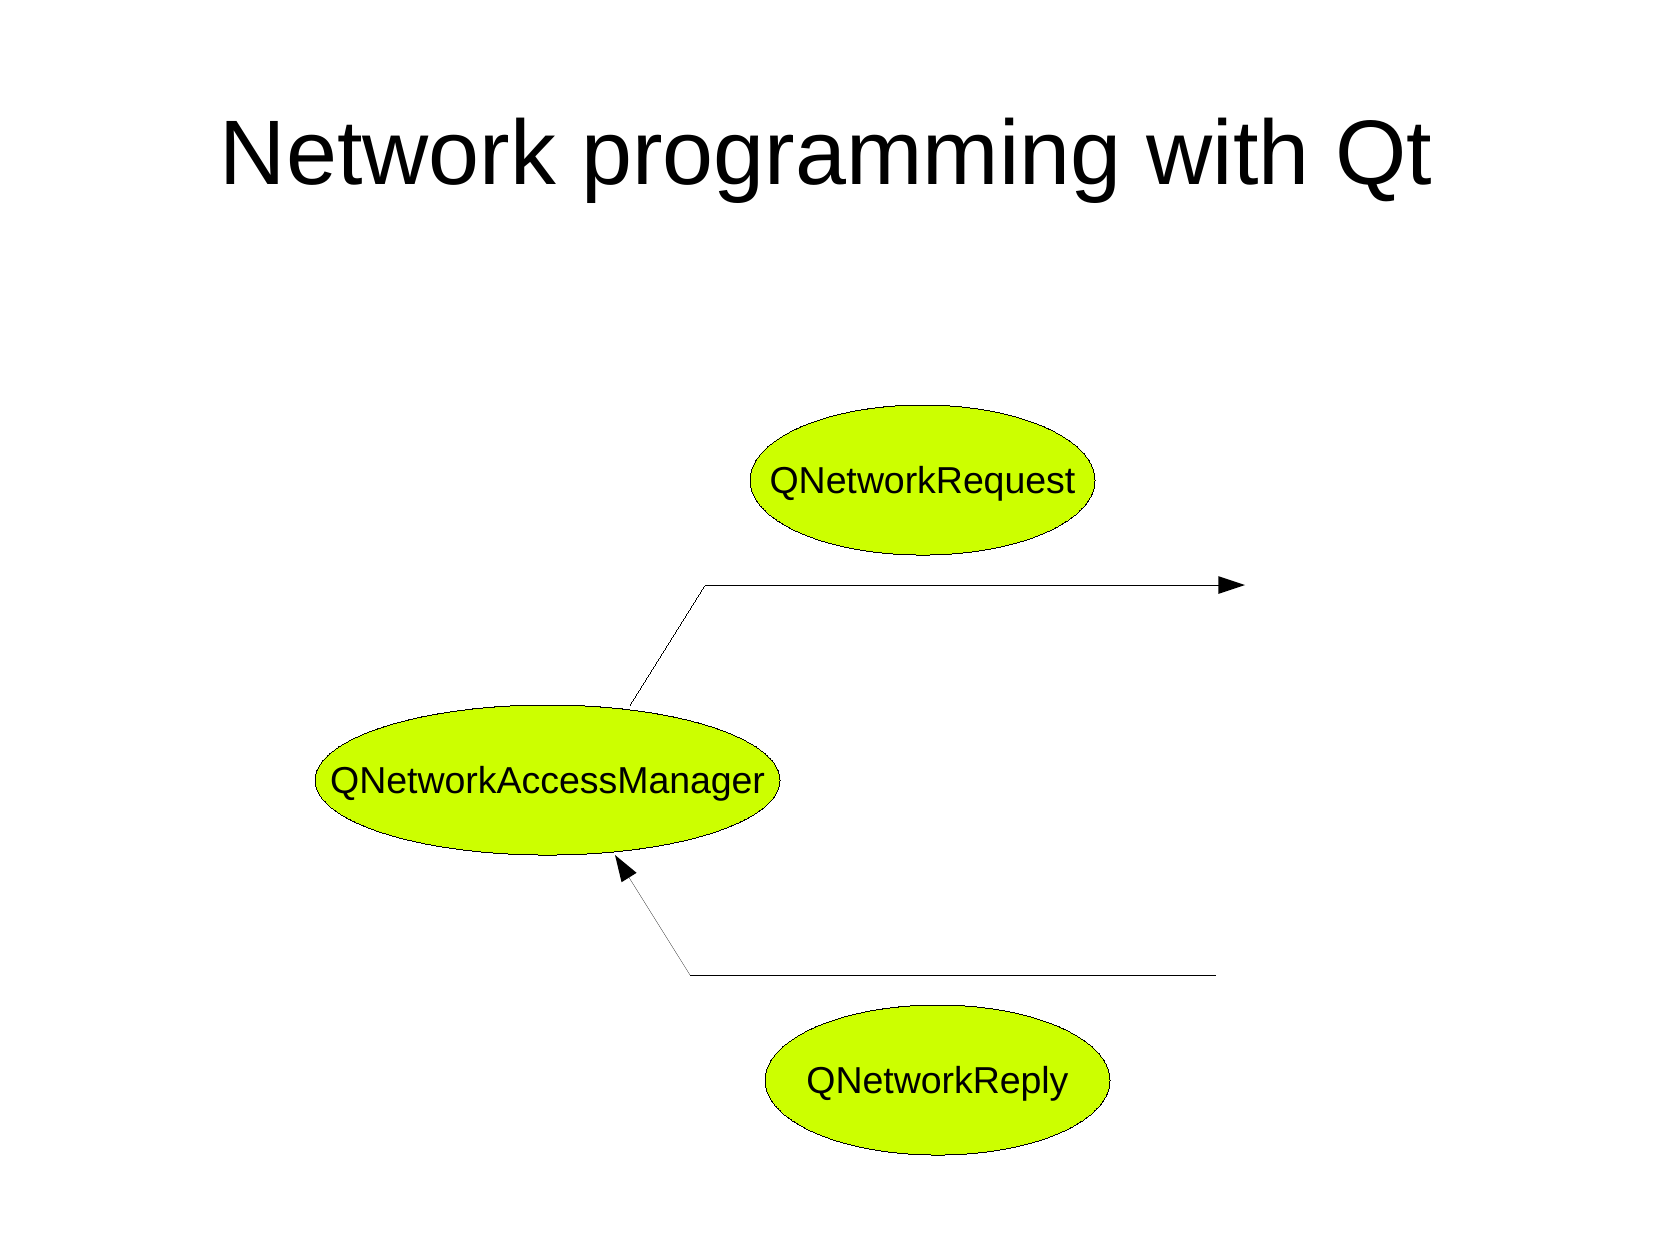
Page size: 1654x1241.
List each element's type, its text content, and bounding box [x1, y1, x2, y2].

text_box QNetworkRequest [750, 405, 1096, 556]
text_box QNetworkReply [765, 1005, 1111, 1156]
title Network programming with Qt [82, 49, 1571, 257]
text_box QNetworkAccessManager [315, 705, 781, 856]
